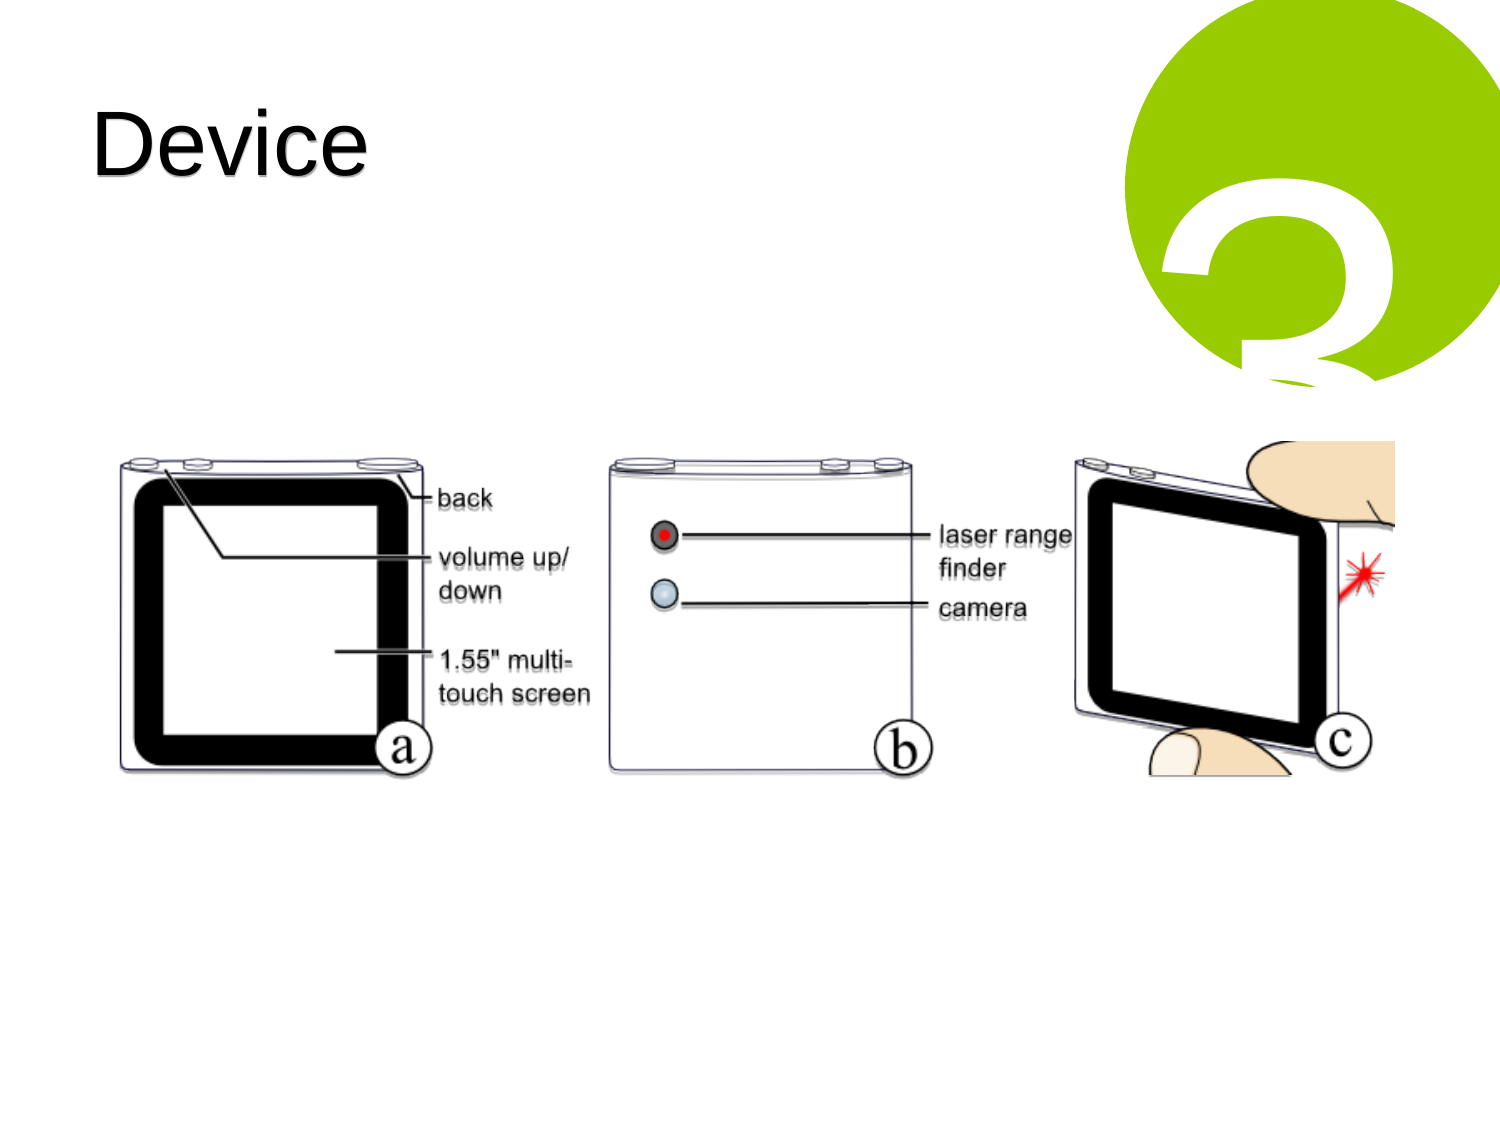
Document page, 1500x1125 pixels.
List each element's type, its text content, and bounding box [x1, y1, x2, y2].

picture [95, 441, 1395, 809]
text_box 3 [942, 0, 1500, 363]
title Device [75, 45, 1005, 233]
text_box [1227, 362, 1242, 370]
text_box [1271, 380, 1317, 388]
text_box [1333, 325, 1471, 382]
